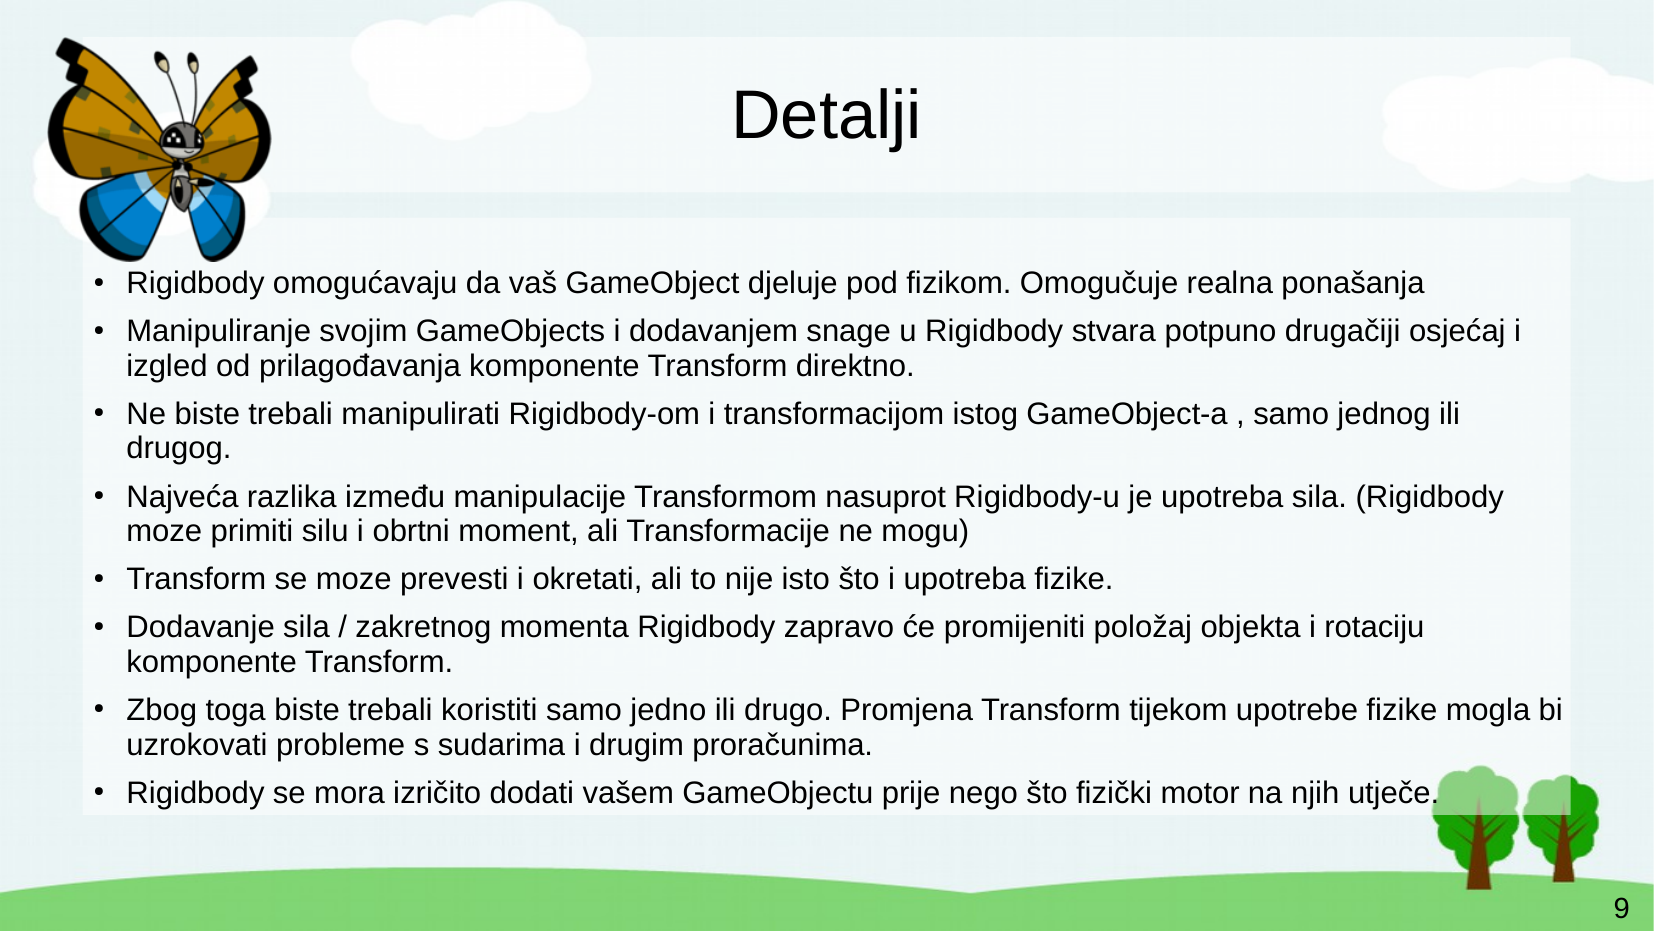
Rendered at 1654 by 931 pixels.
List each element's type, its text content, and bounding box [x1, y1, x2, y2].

picture [0, 0, 1654, 931]
list Rigidbody omogućavaju da vaš GameObject djeluje pod fizikom. Omogučuje realna ponašanja Manipuliranje svojim GameObjects i dodavanjem snage u Rigidbody stvara potpuno drugačiji osjećaj i izgled od prilagođavanja komponente Transform direktno. Ne biste trebali manipulirati Rigidbody-om i transformacijom istog GameObject-a , samo jednog ili drugog. Najveća razlika između manipulacije Transformom nasuprot Rigidbody-u je upotreba sila. (Rigidbody moze primiti silu i obrtni moment, ali Transformacije ne mogu) Transform se moze prevesti i okretati, ali to nije isto što i upotreba fizike. Dodavanje sila / zakretnog momenta Rigidbody zapravo će promijeniti položaj objekta i rotaciju komponente Transform. Zbog toga biste trebali koristiti samo jedno ili drugo. Promjena Transform tijekom upotrebe fizike mogla bi uzrokovati probleme s sudarima i drugim proračunima. Rigidbody se mora izričito dodati vašem GameObjectu prije nego što fizički motor na njih utječe. [82, 217, 1571, 815]
title Detalji [272, 36, 1571, 193]
